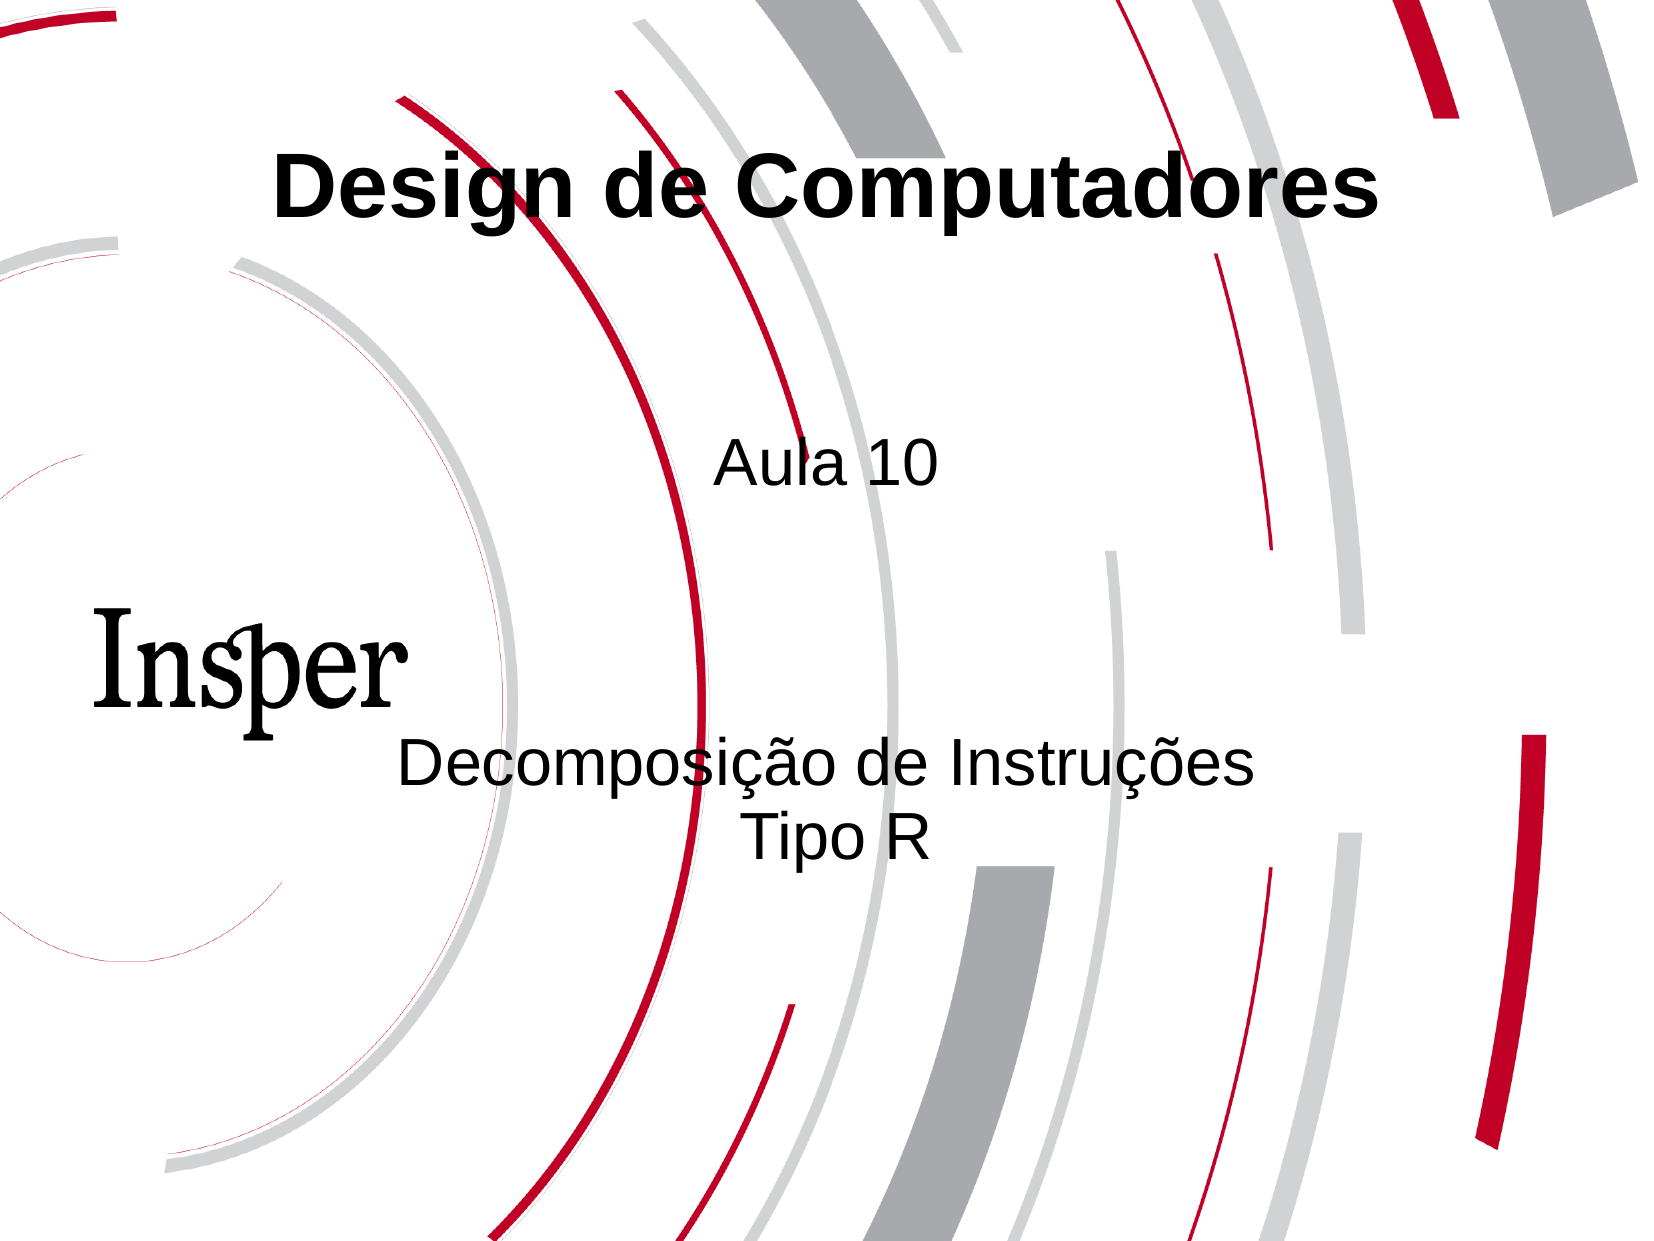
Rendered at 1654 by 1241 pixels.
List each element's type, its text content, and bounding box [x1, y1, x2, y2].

subtitle Aula 10 Decomposição de Instruções Tipo R [82, 290, 1571, 1010]
picture [0, 0, 1654, 1241]
title Design de Computadores [113, 65, 1540, 290]
